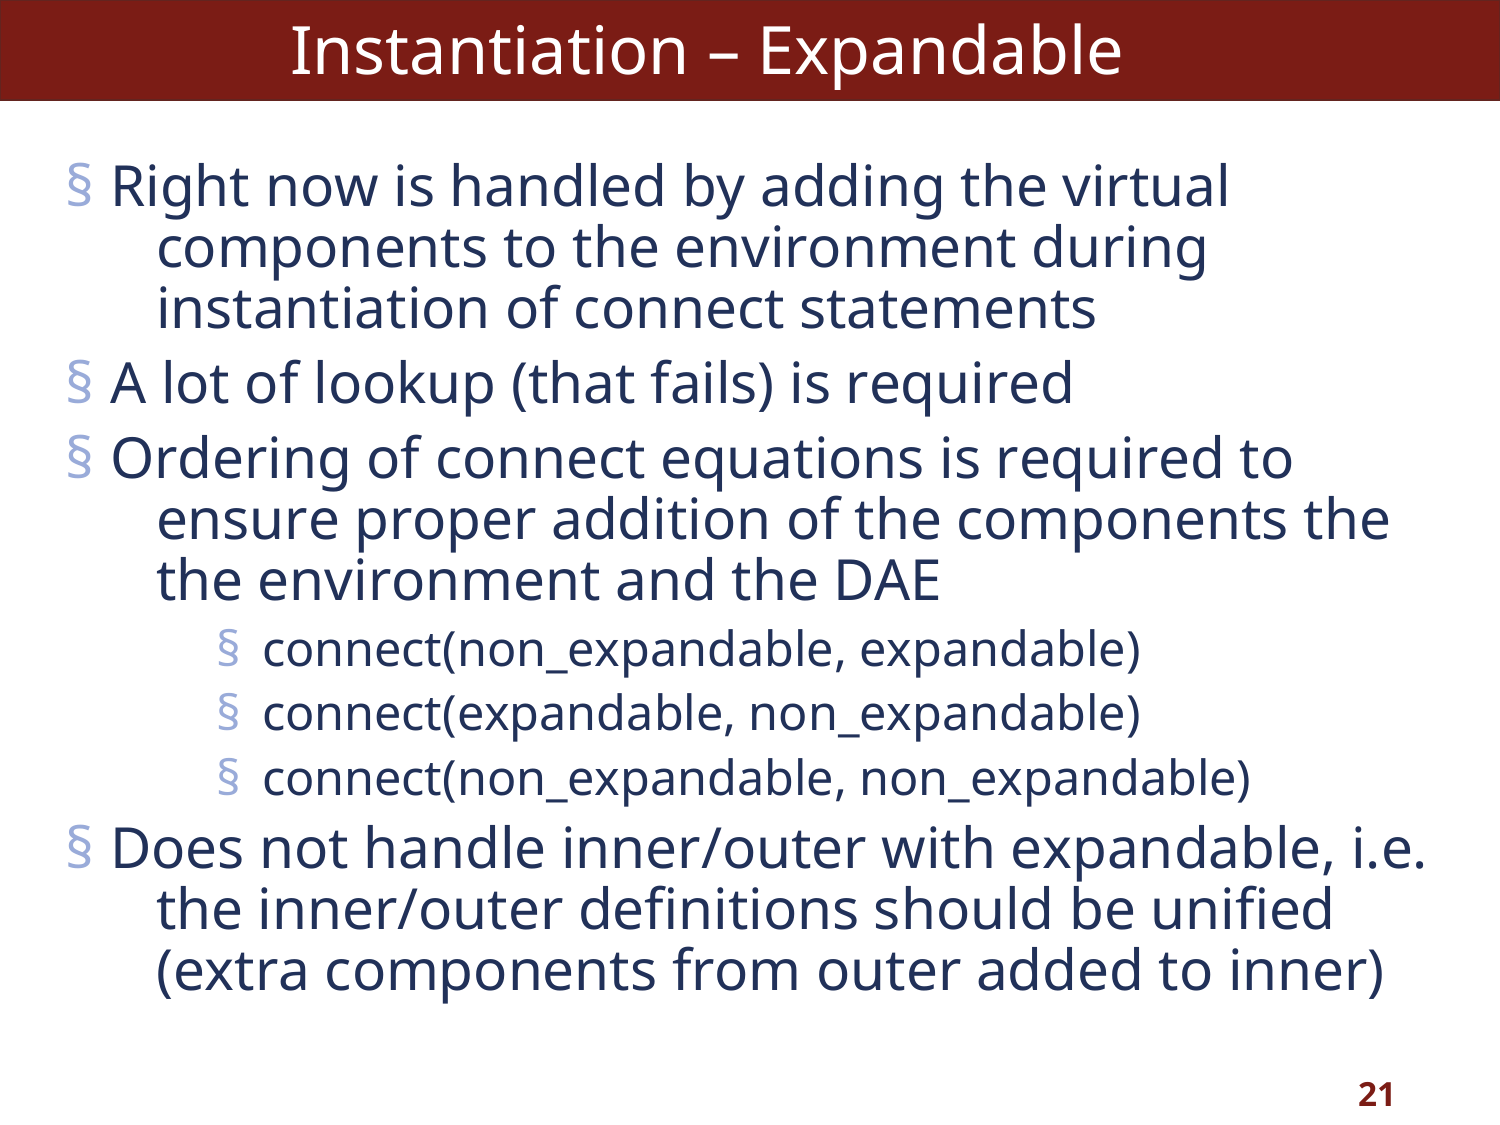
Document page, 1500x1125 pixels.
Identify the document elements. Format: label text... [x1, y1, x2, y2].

text_box 21 [1342, 1065, 1493, 1116]
title Instantiation – Expandable connectors [275, 0, 1500, 100]
list Right now is handled by adding the virtual components to the environment during instantiation of connect statements A lot of lookup (that fails) is required Ordering of connect equations is required to ensure proper addition of the components the the environment and the DAE connect(non_expandable, expandable) connect(expandable, non_expandable) connect(non_expandable, non_expandable) Does not handle inner/outer with expandable, i.e. the inner/outer definitions should be unified (extra components from outer added to inner) [50, 149, 1451, 1075]
